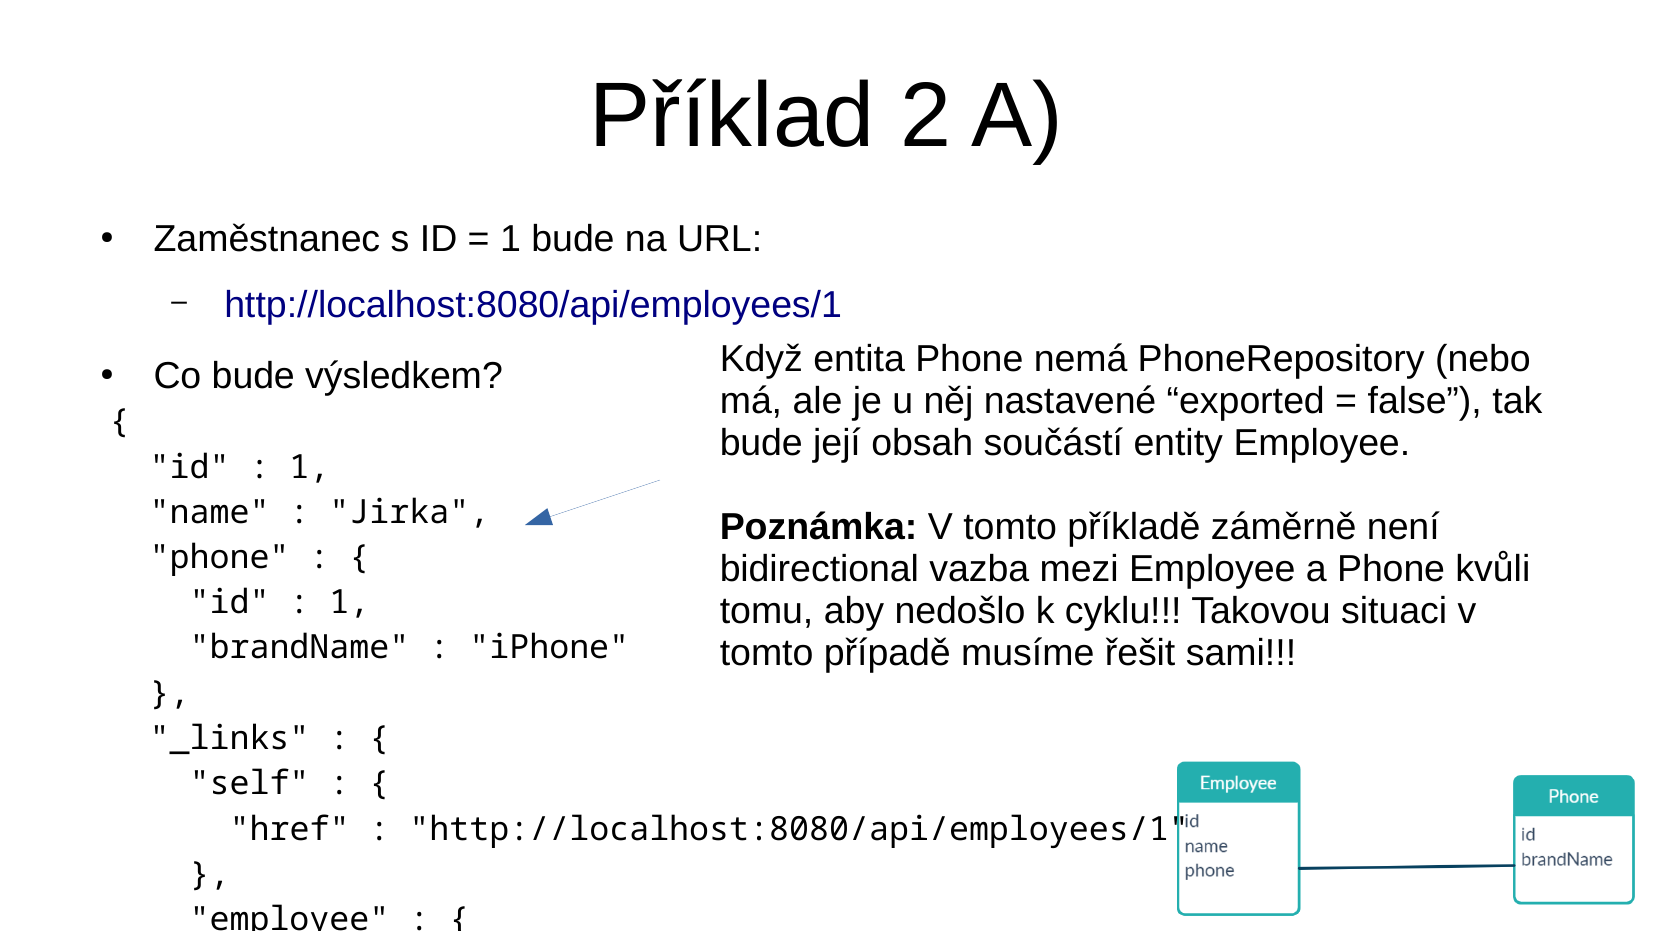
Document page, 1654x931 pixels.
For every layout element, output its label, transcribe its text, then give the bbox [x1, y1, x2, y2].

list Zaměstnanec s ID = 1 bude na URL: http://localhost:8080/api/employees/1 Co bude výsledkem? [82, 217, 946, 916]
text_box Když entita Phone nemá PhoneRepository (nebo má, ale je u něj nastavené “exported = false”), tak bude její obsah součástí entity Employee. Poznámka: V tomto příkladě záměrně není bidirectional vazba mezi Employee a Phone kvůli tomu, aby nedošlo k cyklu!!! Takovou situaci v tomto případě musíme řešit sami!!! [705, 330, 1591, 681]
text_box { "id" : 1, "name" : "Jirka", "phone" : { "id" : 1, "brandName" : "iPhone" }, "_links" : { "self" : { "href" : "http://localhost:8080/api/employees/1" }, "employee" : { "href" : "http://localhost:8080/api/employees/1" } } } [94, 390, 1291, 931]
title Příklad 2 A) [82, 37, 1571, 193]
picture [1291, 747, 1654, 931]
